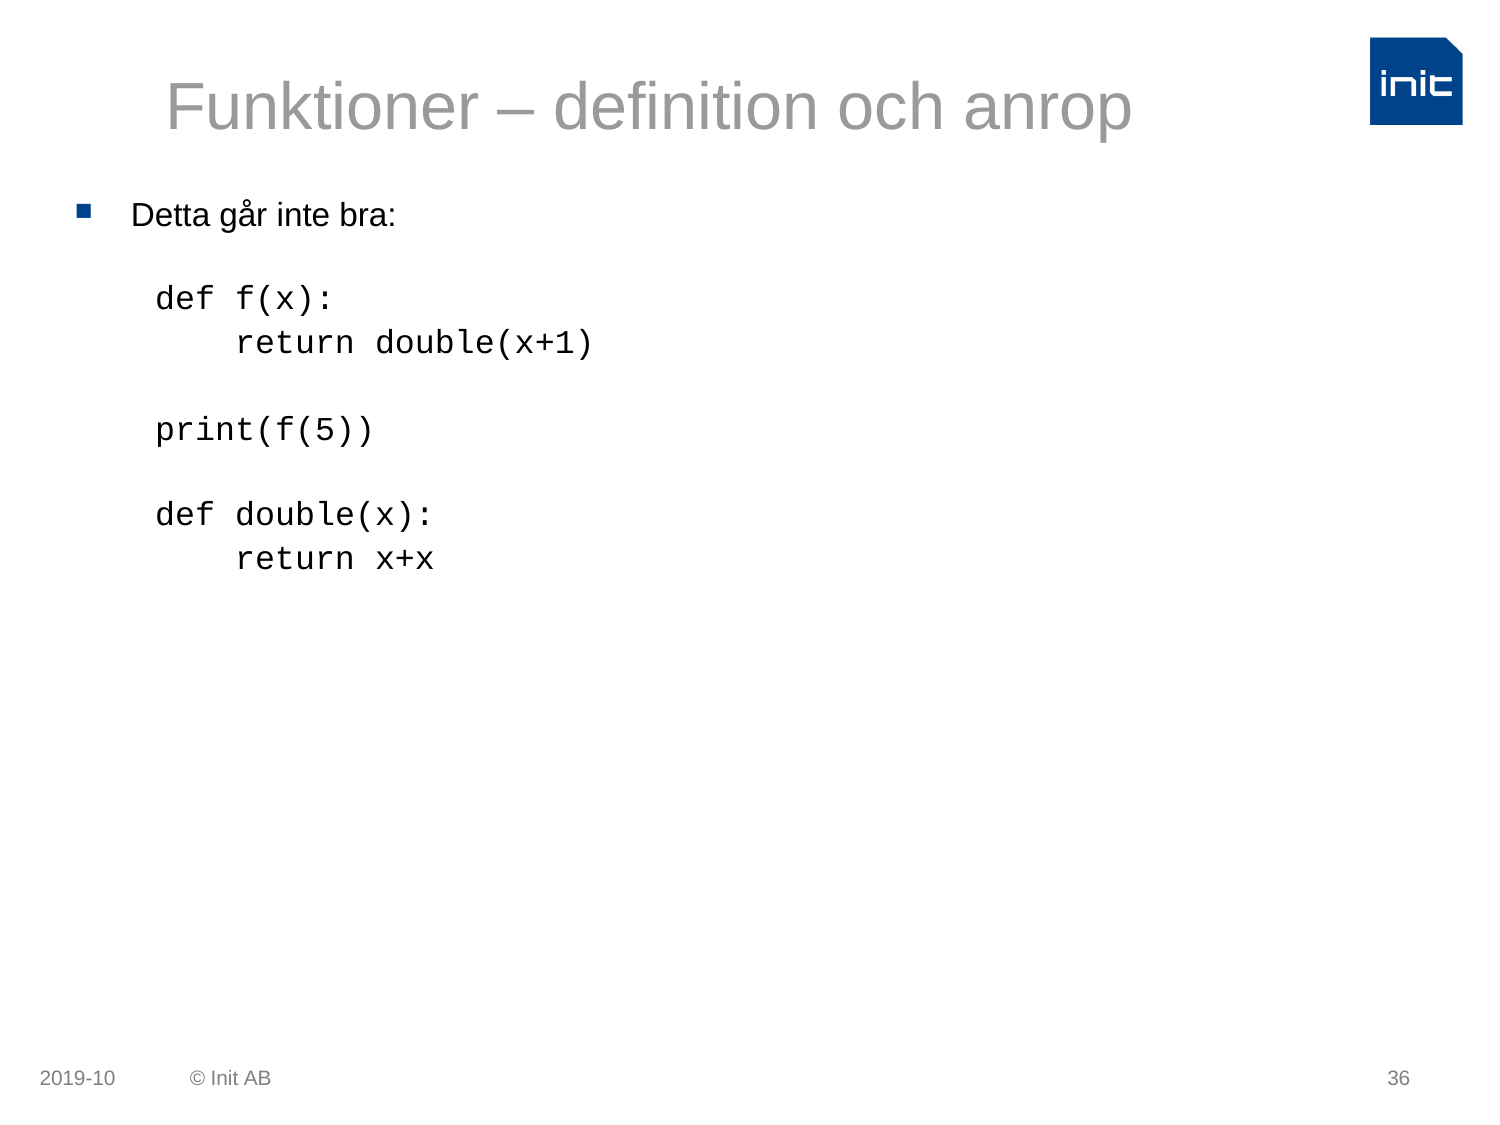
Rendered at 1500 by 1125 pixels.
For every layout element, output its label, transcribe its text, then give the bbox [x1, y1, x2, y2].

picture [1370, 37, 1463, 125]
text_box Detta går inte bra: def f(x): return double(x+1) print(f(5)) def double(x): return x+x [62, 189, 1463, 963]
text_box <nummer> [1350, 1037, 1426, 1098]
text_box © Init AB [174, 1037, 1326, 1098]
text_box Funktioner – definition och anrop [150, 0, 1351, 151]
text_box 2019-10 [24, 1037, 151, 1098]
